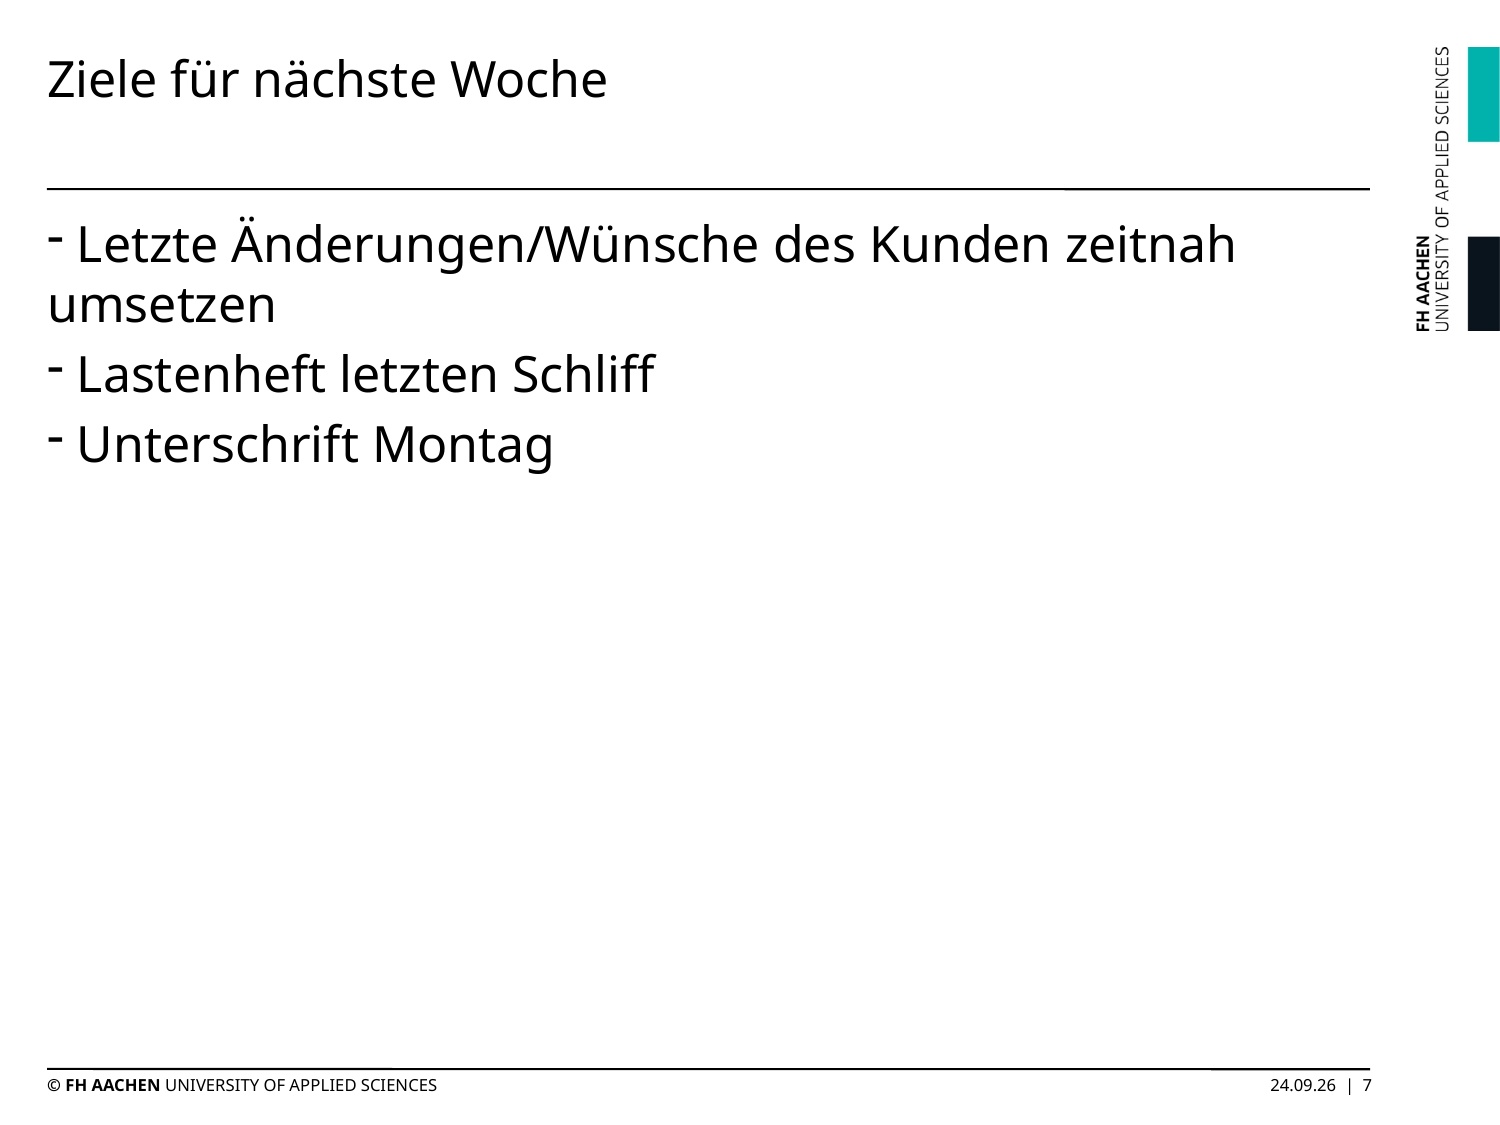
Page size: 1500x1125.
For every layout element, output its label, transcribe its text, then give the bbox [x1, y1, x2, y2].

title Ziele für nächste Woche [47, 47, 1370, 166]
list Letzte Änderungen/Wünsche des Kunden zeitnah umsetzen Lastenheft letzten Schliff Unterschrift Montag [47, 212, 1372, 1040]
picture [1404, 47, 1500, 331]
